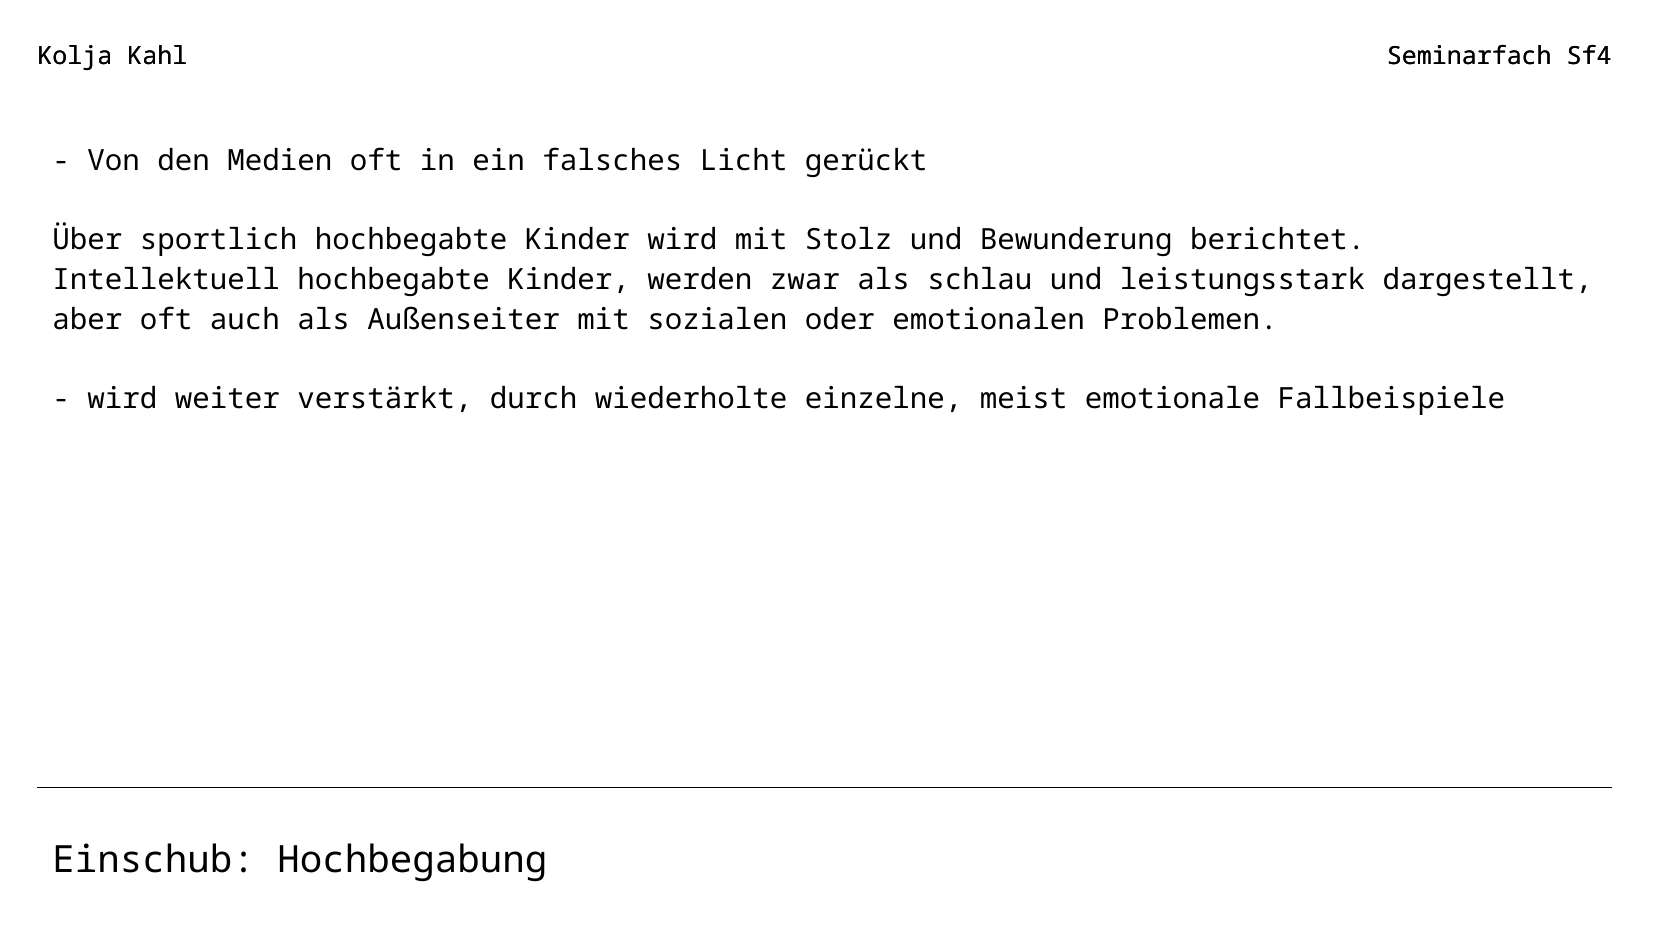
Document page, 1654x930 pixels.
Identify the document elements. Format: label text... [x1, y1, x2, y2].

text_box Einschub: Hochbegabung [37, 825, 676, 930]
title Seminarfach Sf4 [1312, 37, 1612, 76]
text_box - Von den Medien oft in ein falsches Licht gerückt Über sportlich hochbegabte Kinder wird mit Stolz und Bewunderung berichtet. Intellektuell hochbegabte Kinder, werden zwar als schlau und leistungsstark dargestellt, aber oft auch als Außenseiter mit sozialen oder emotionalen Problemen. - wird weiter verstärkt, durch wiederholte einzelne, meist emotionale Fallbeispiele [37, 131, 1613, 713]
title Kolja Kahl [37, 37, 225, 76]
